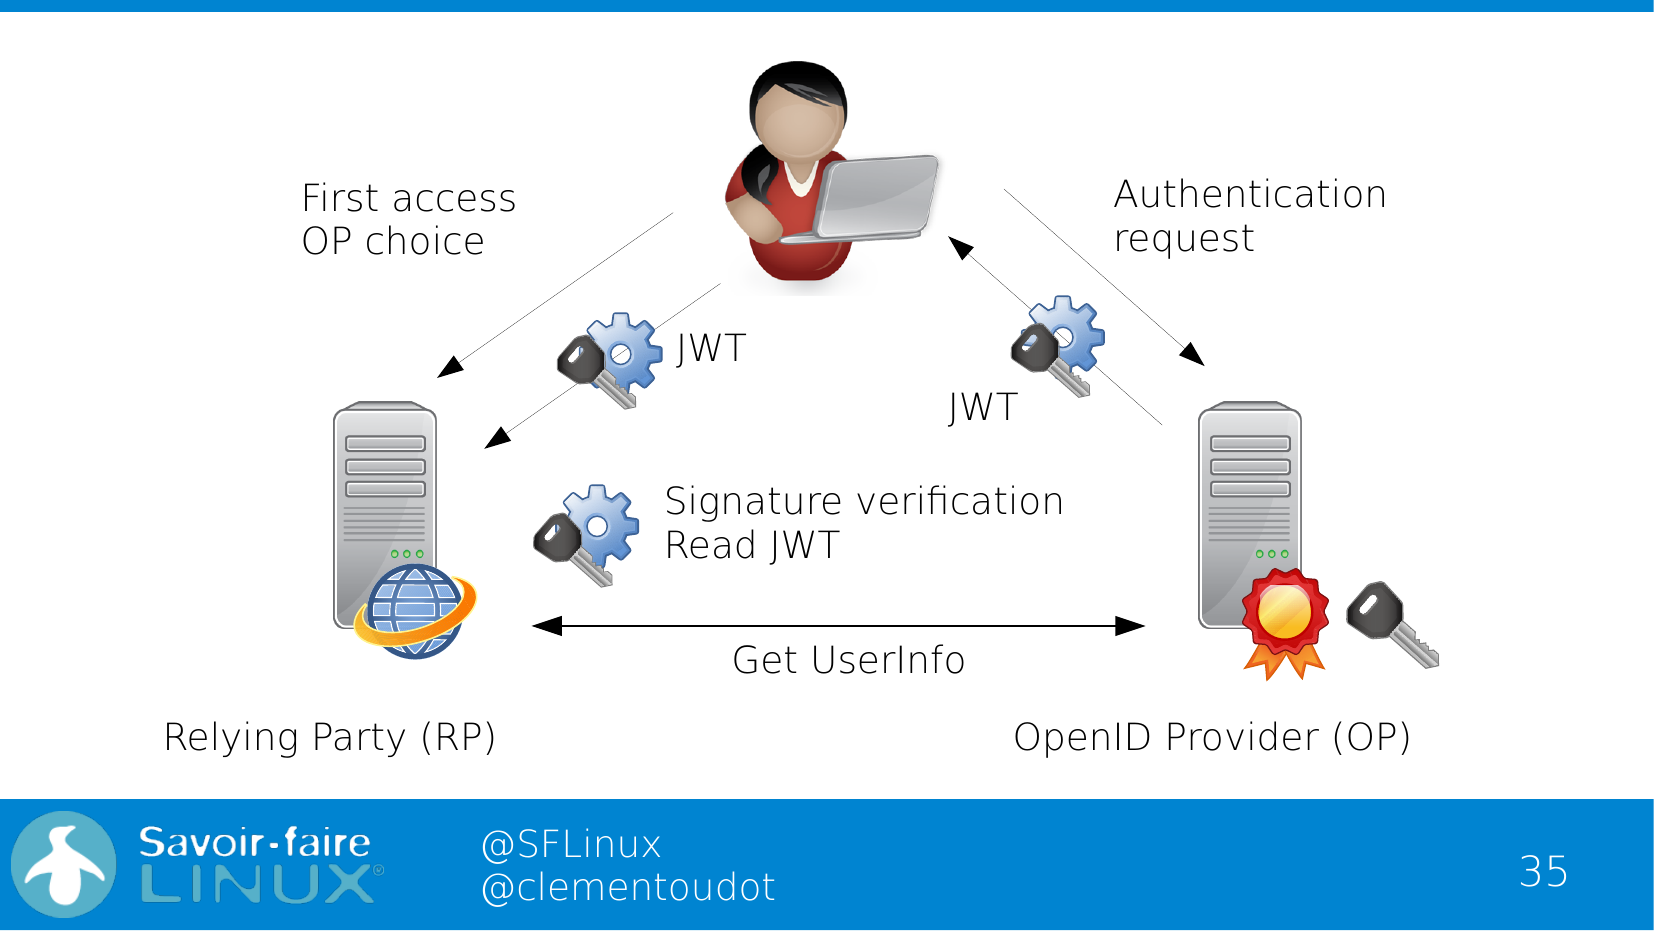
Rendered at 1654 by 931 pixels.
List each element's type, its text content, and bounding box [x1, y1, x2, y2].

picture [705, 47, 949, 296]
text_box JWT [933, 377, 1052, 438]
picture [531, 472, 648, 592]
text_box Relying Party (RP) [147, 708, 627, 768]
text_box First access OP choice [285, 168, 579, 272]
text_box JWT [661, 318, 851, 426]
picture [333, 401, 482, 674]
picture [1009, 283, 1117, 402]
text_box Get UserInfo [716, 631, 987, 691]
picture [11, 811, 384, 918]
picture [1198, 401, 1441, 686]
text_box Signature verification Read JWT [648, 472, 1181, 580]
picture [555, 300, 675, 414]
text_box Authentication request [1098, 165, 1453, 272]
text_box OpenID Provider (OP) [998, 708, 1495, 768]
